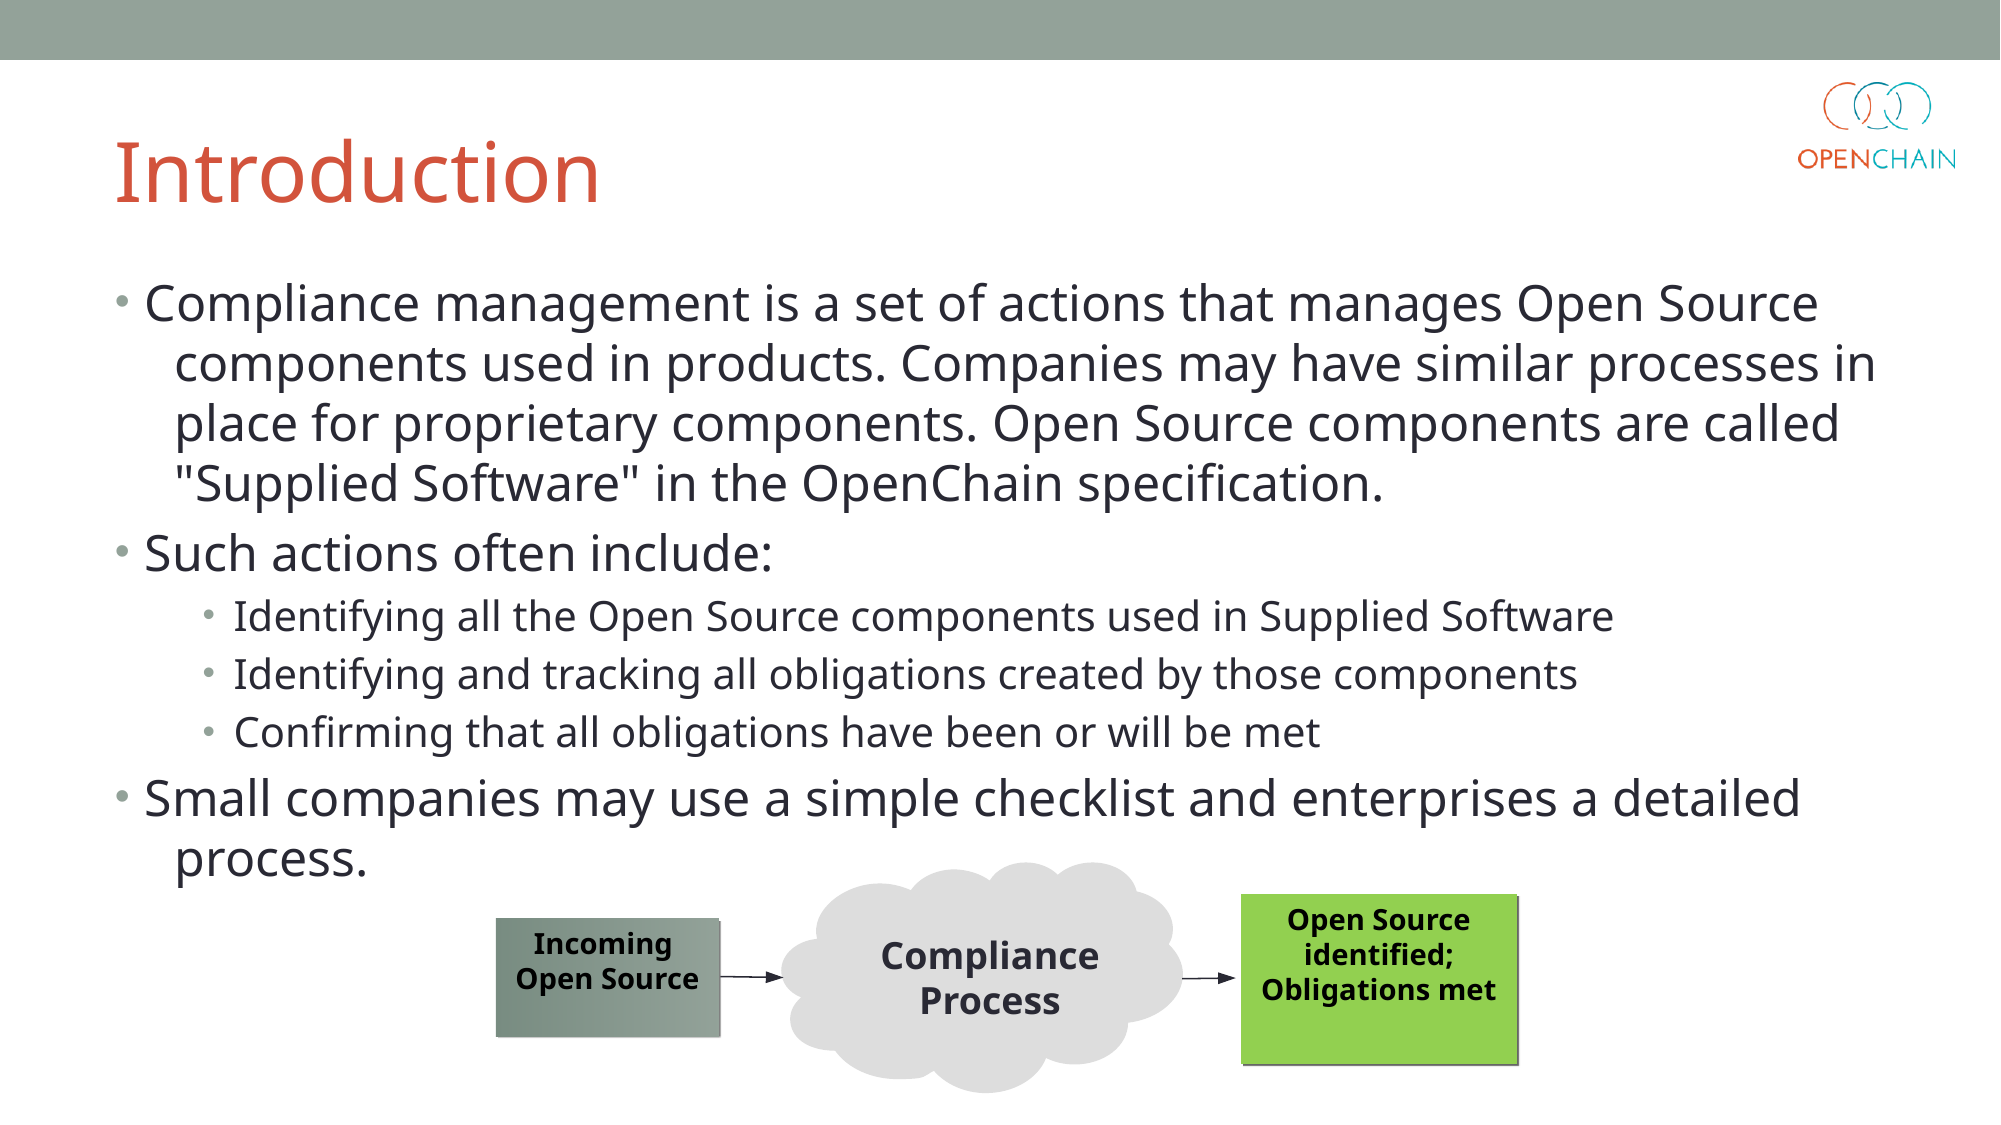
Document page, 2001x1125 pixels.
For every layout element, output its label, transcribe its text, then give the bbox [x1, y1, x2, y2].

text_box Compliance management is a set of actions that manages Open Source components used in products. Companies may have similar processes in place for proprietary components. Open Source components are called "Supplied Software" in the OpenChain specification. Such actions often include: Identifying all the Open Source components used in Supplied Software Identifying and tracking all obligations created by those components Confirming that all obligations have been or will be met Small companies may use a simple checklist and enterprises a detailed process. [100, 264, 1900, 1064]
text_box Incoming Open Source [496, 918, 719, 1036]
text_box [781, 862, 1183, 1094]
text_box Compliance Process [865, 917, 1116, 1038]
text_box Open Source identified; Obligations met [1241, 894, 1517, 1064]
text_box Introduction [100, 88, 1900, 250]
